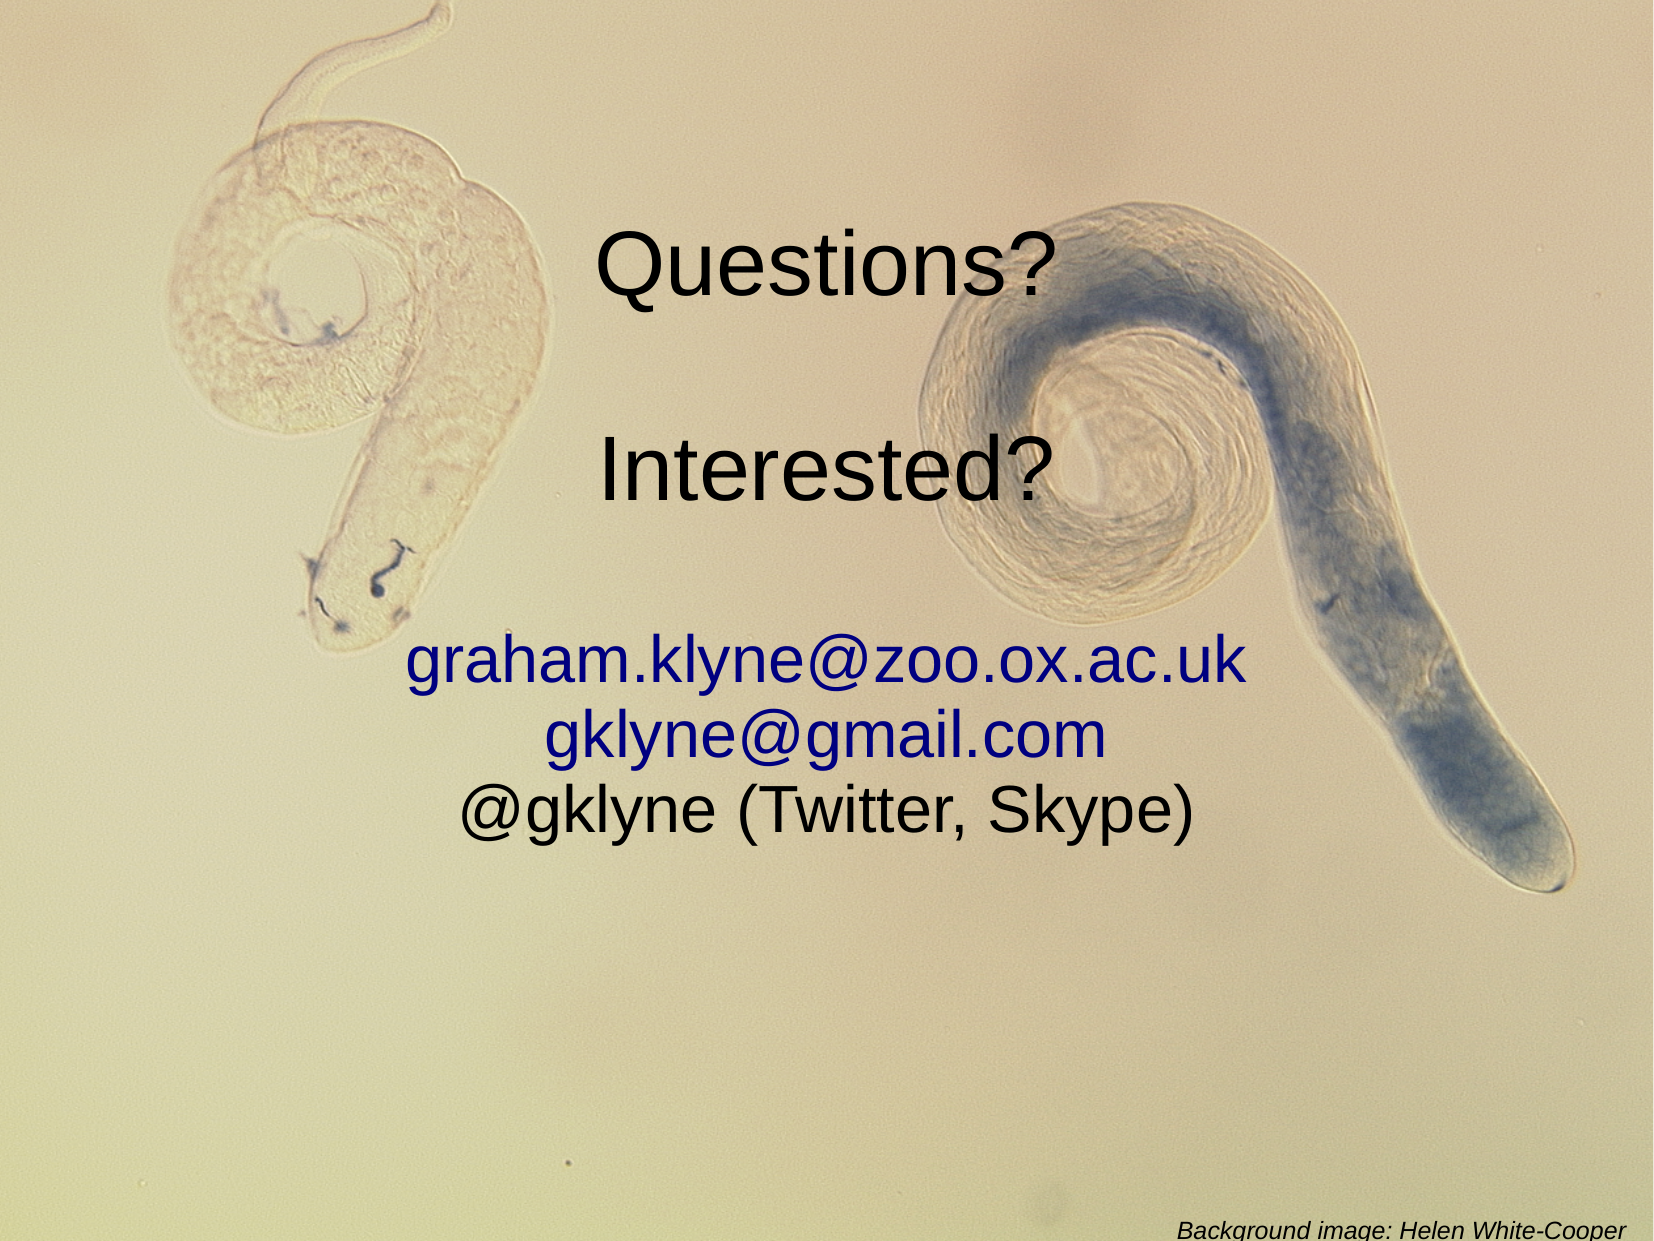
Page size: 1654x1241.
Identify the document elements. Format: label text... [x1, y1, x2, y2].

text_box Background image: Helen White-Cooper [862, 1209, 1642, 1241]
subtitle Questions? Interested? graham.klyne@zoo.ox.ac.uk gklyne@gmail.com @gklyne (Twitter, Skype) [82, 49, 1571, 1010]
picture [0, 0, 1654, 1241]
